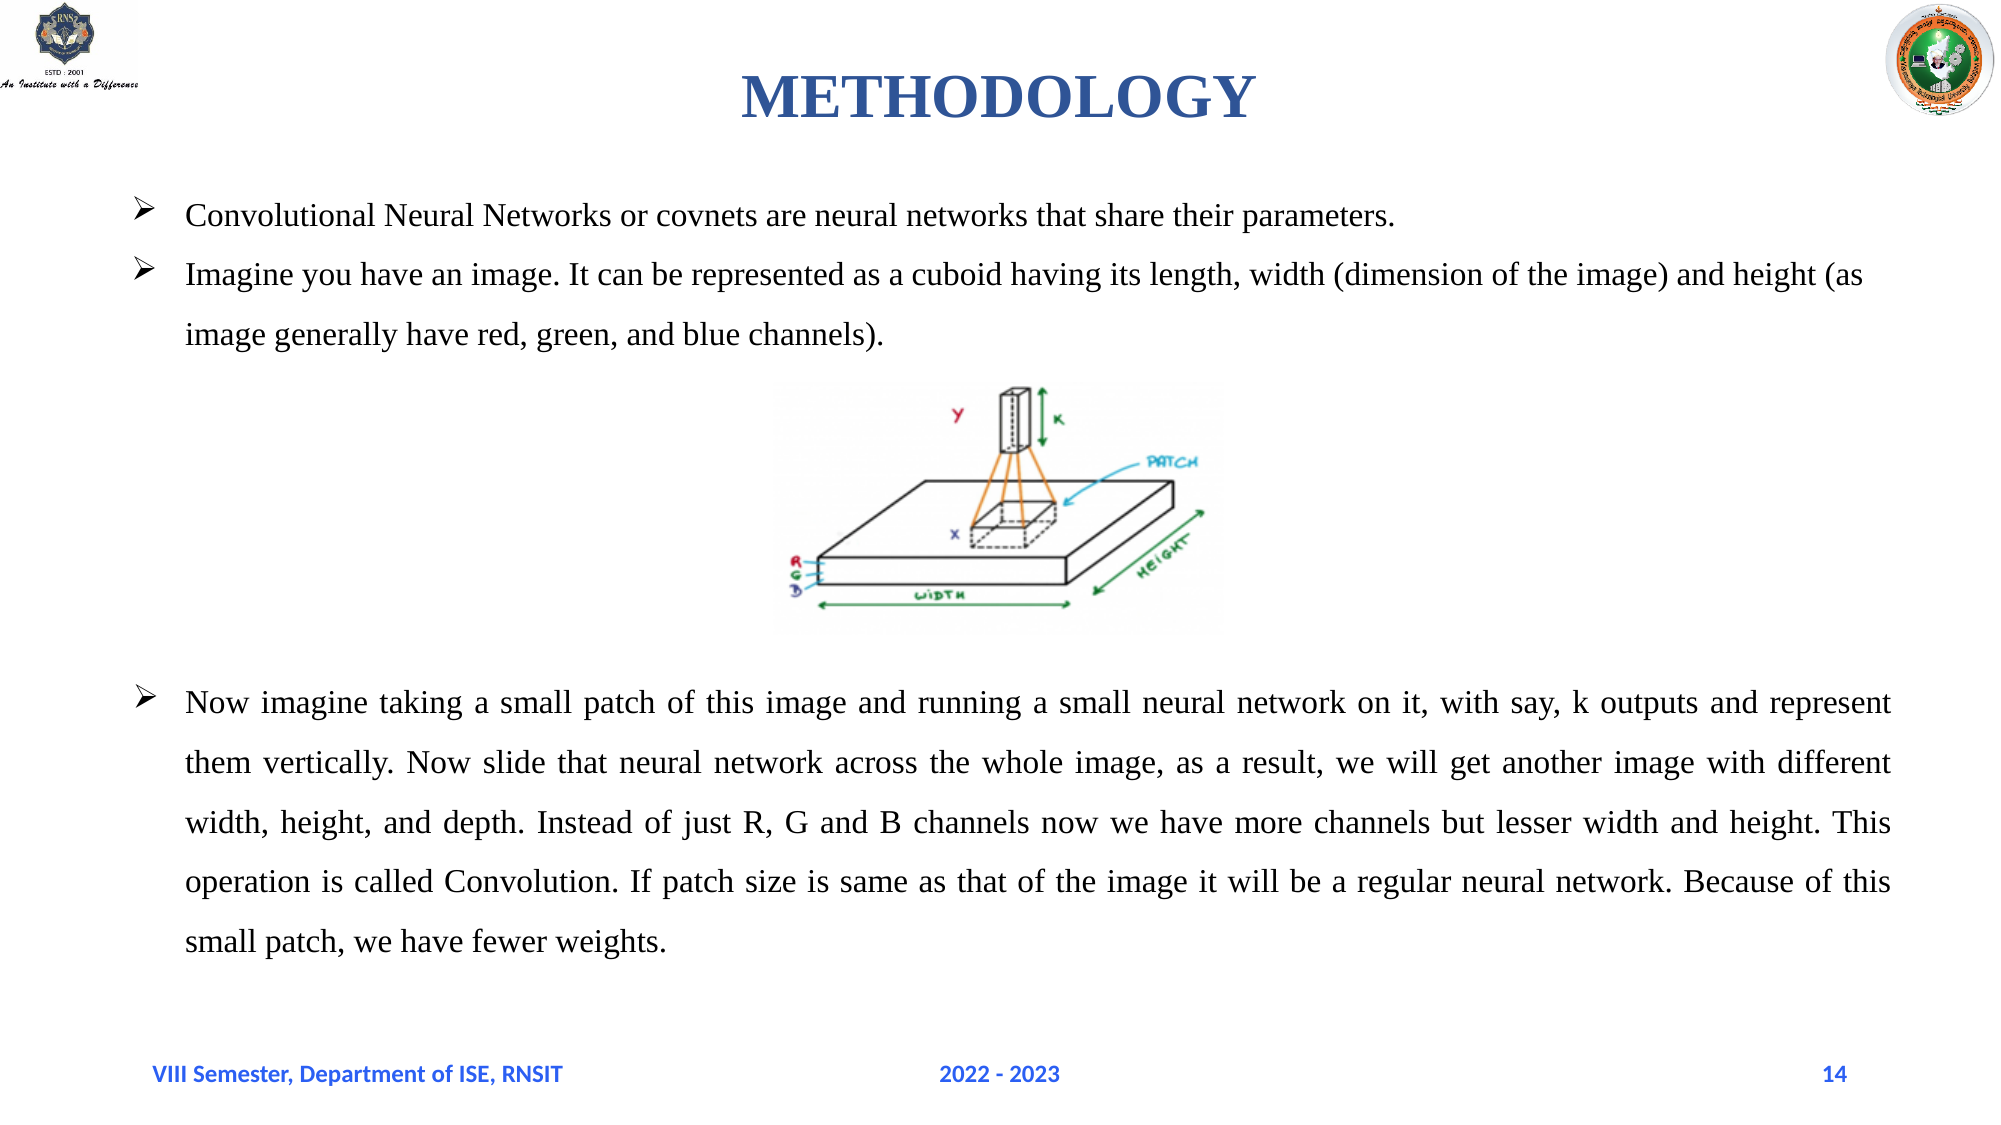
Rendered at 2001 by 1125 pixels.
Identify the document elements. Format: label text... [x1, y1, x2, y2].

slide_number VIII Semester, Department of ISE, RNSIT [137, 1042, 662, 1103]
text_box Methodology [324, 24, 1675, 138]
picture [773, 382, 1224, 635]
slide_number <number> [1412, 1042, 1863, 1103]
list Convolutional Neural Networks or covnets are neural networks that share their parameters. Imagine you have an image. It can be represented as a cuboid having its length, width (dimension of the image) and height (as image generally have red, green, and blue channels). Now imagine taking a small patch of this image and running a small neural network on it, with say, k outputs and represent them vertically. Now slide that neural network across the whole image, as a result, we will get another image with different width, height, and depth. Instead of just R, G and B channels now we have more channels but lesser width and height. This operation is called Convolution. If patch size is same as that of the image it will be a regular neural network. Because of this small patch, we have fewer weights. [20, 165, 1910, 1016]
picture [1882, 2, 1997, 117]
picture [0, 0, 138, 90]
footer 2022 - 2023 [662, 1042, 1338, 1103]
